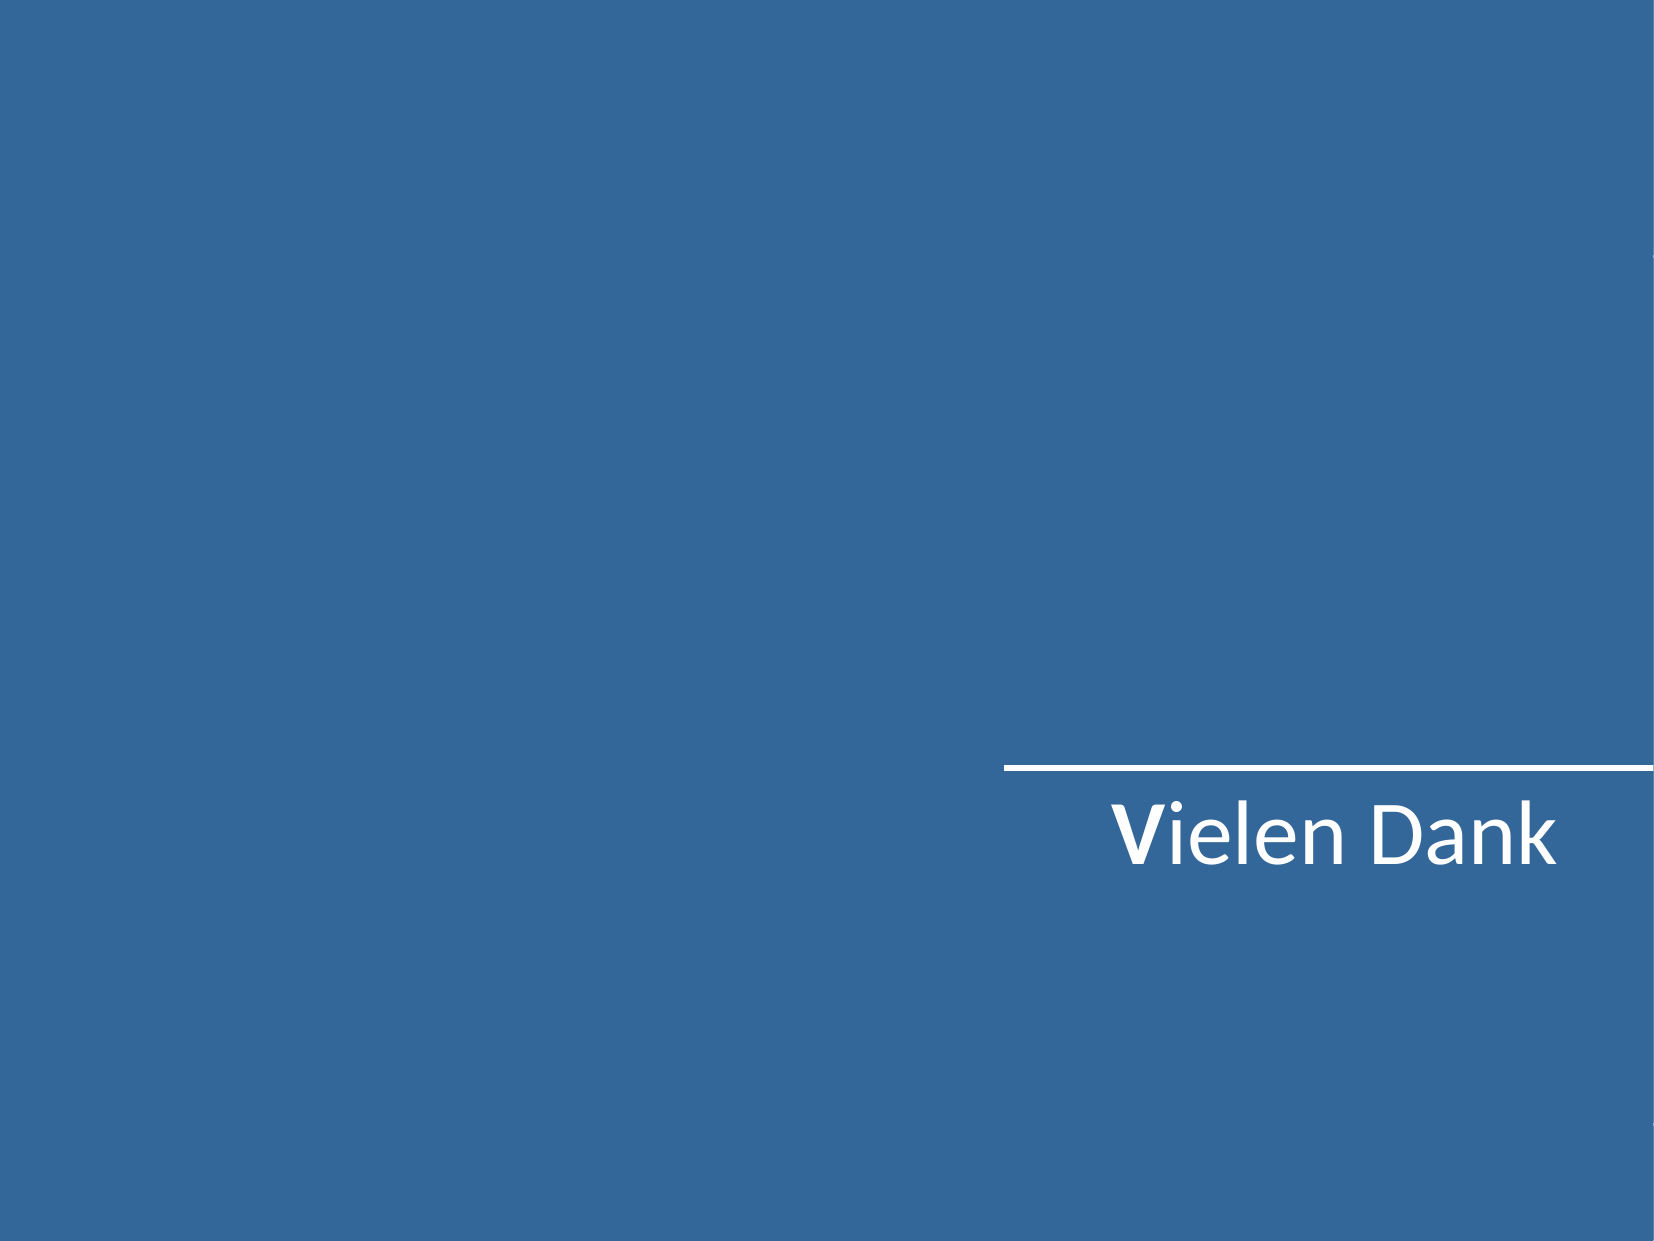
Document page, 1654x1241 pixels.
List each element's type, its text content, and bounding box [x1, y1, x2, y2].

text_box [0, 0, 1654, 1241]
title Vielen Dank [70, 773, 1559, 910]
